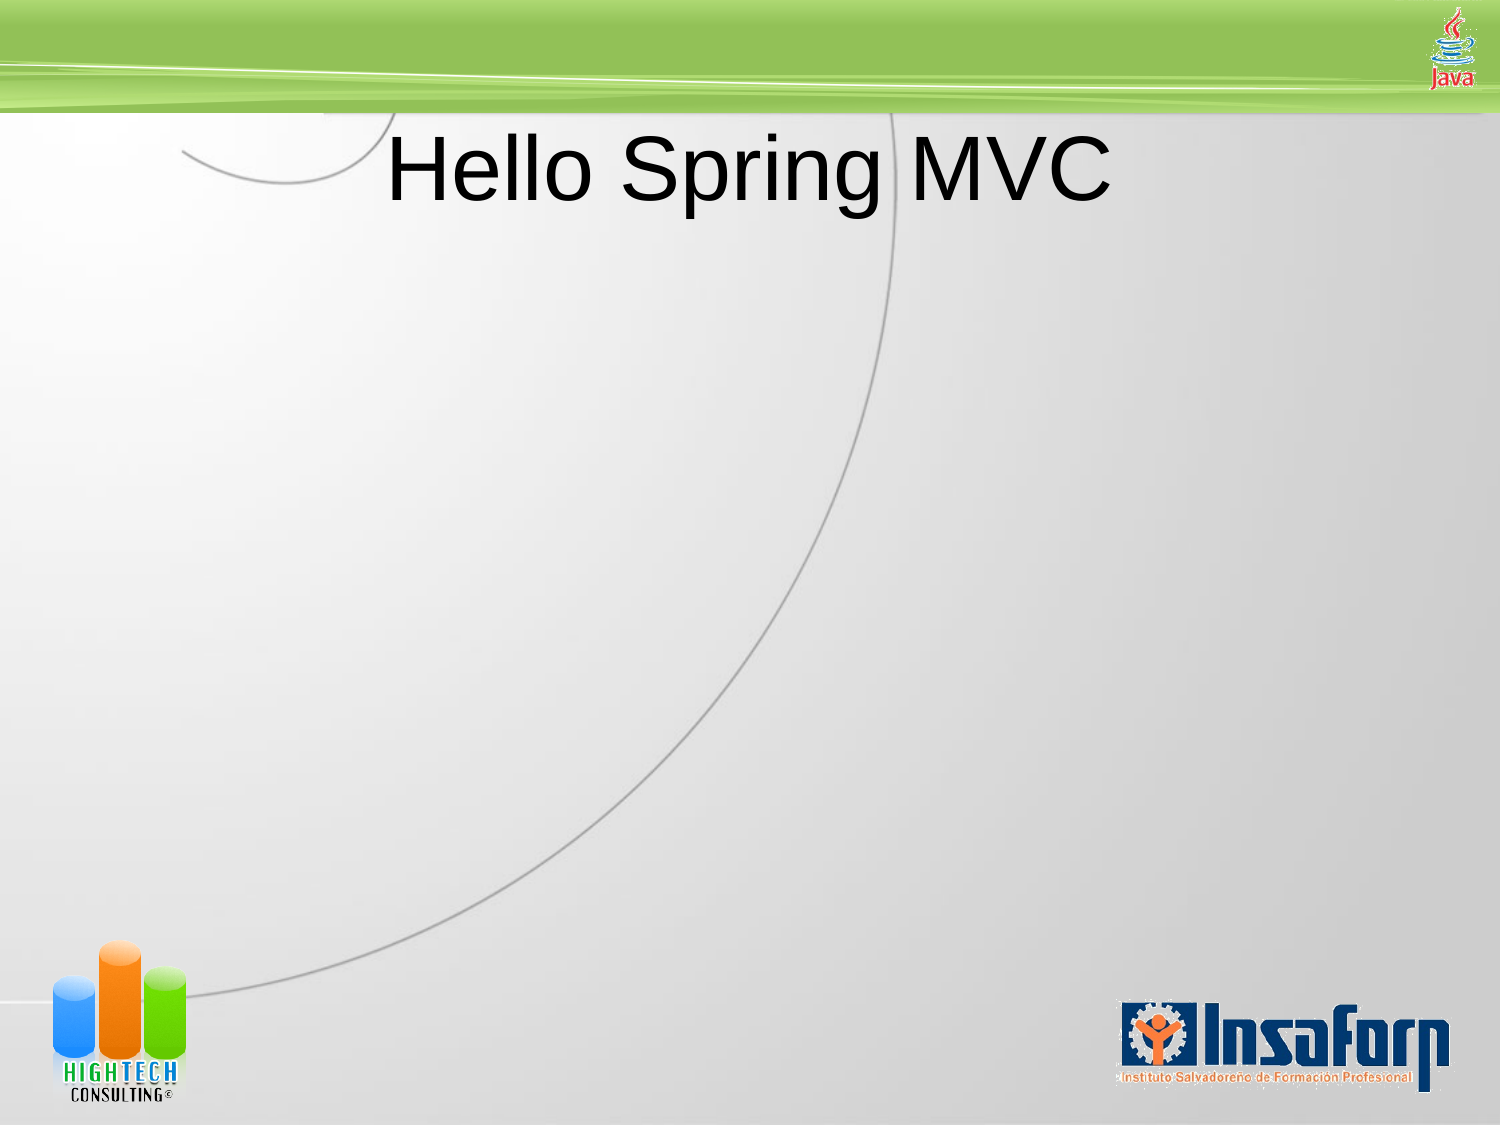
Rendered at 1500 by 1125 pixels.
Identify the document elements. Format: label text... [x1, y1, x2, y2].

picture [0, 0, 1500, 1125]
title Hello Spring MVC [75, 74, 1425, 263]
